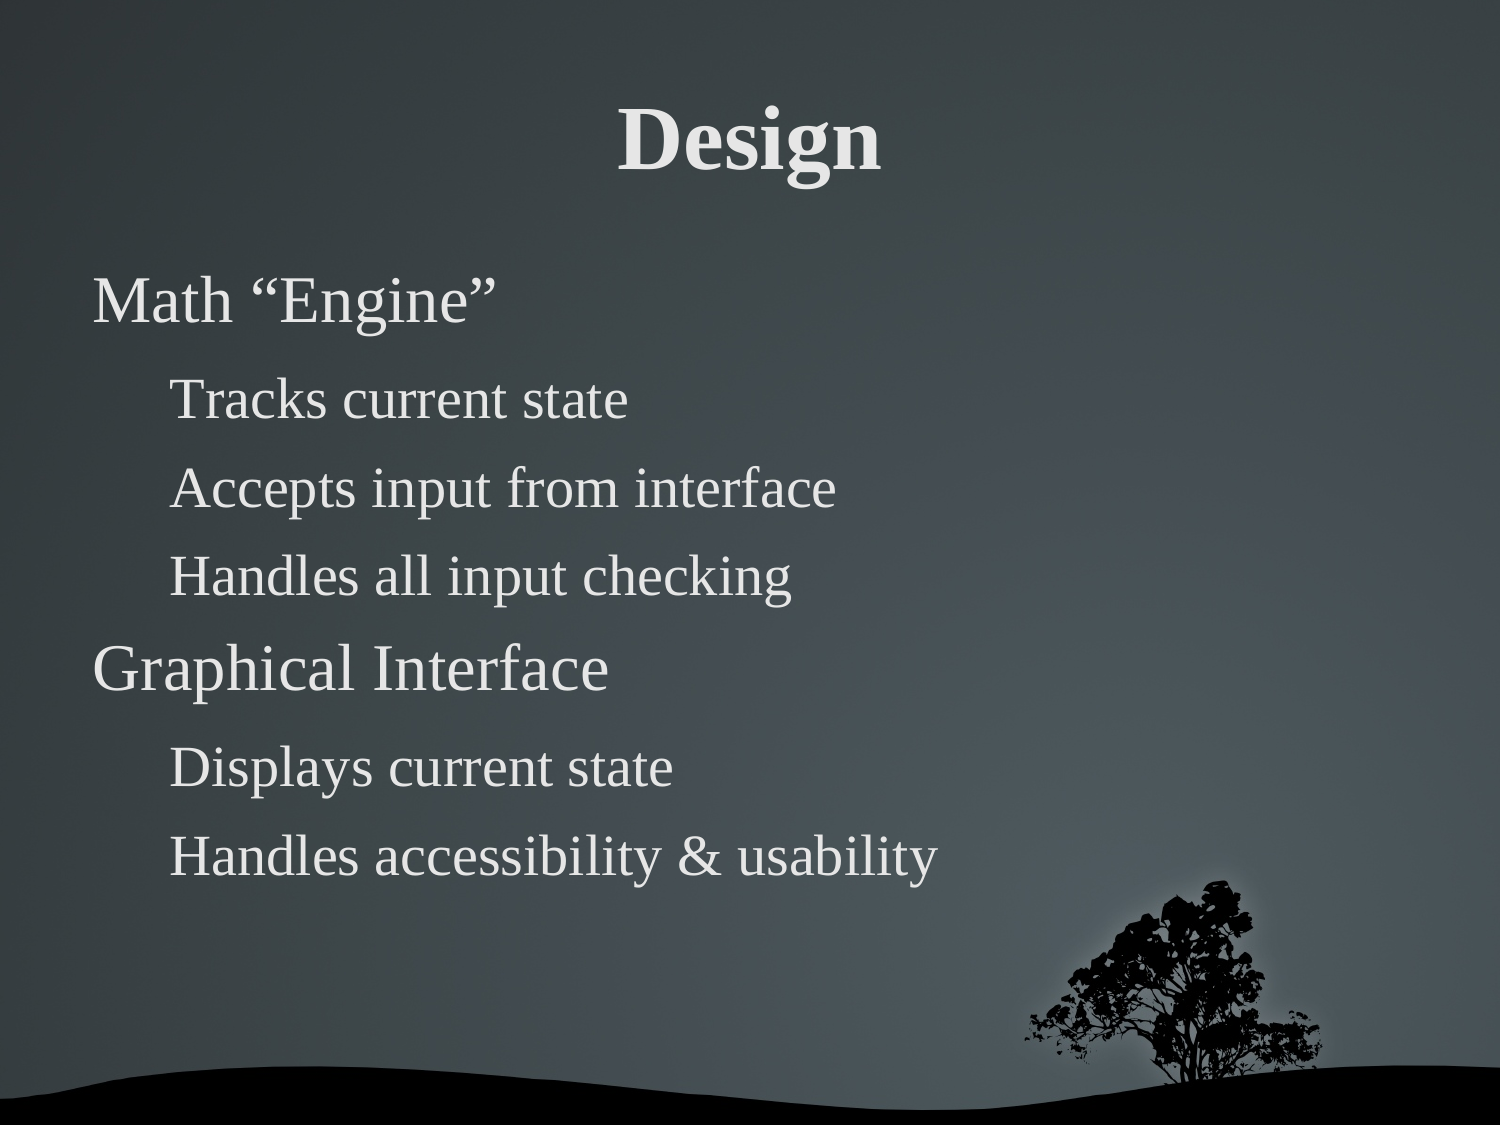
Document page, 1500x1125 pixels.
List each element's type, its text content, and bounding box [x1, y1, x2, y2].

title Design [75, 44, 1425, 233]
list Math “Engine” Tracks current state Accepts input from interface Handles all input checking Graphical Interface Displays current state Handles accessibility & usability [75, 263, 1425, 1006]
picture [0, 0, 1500, 1125]
